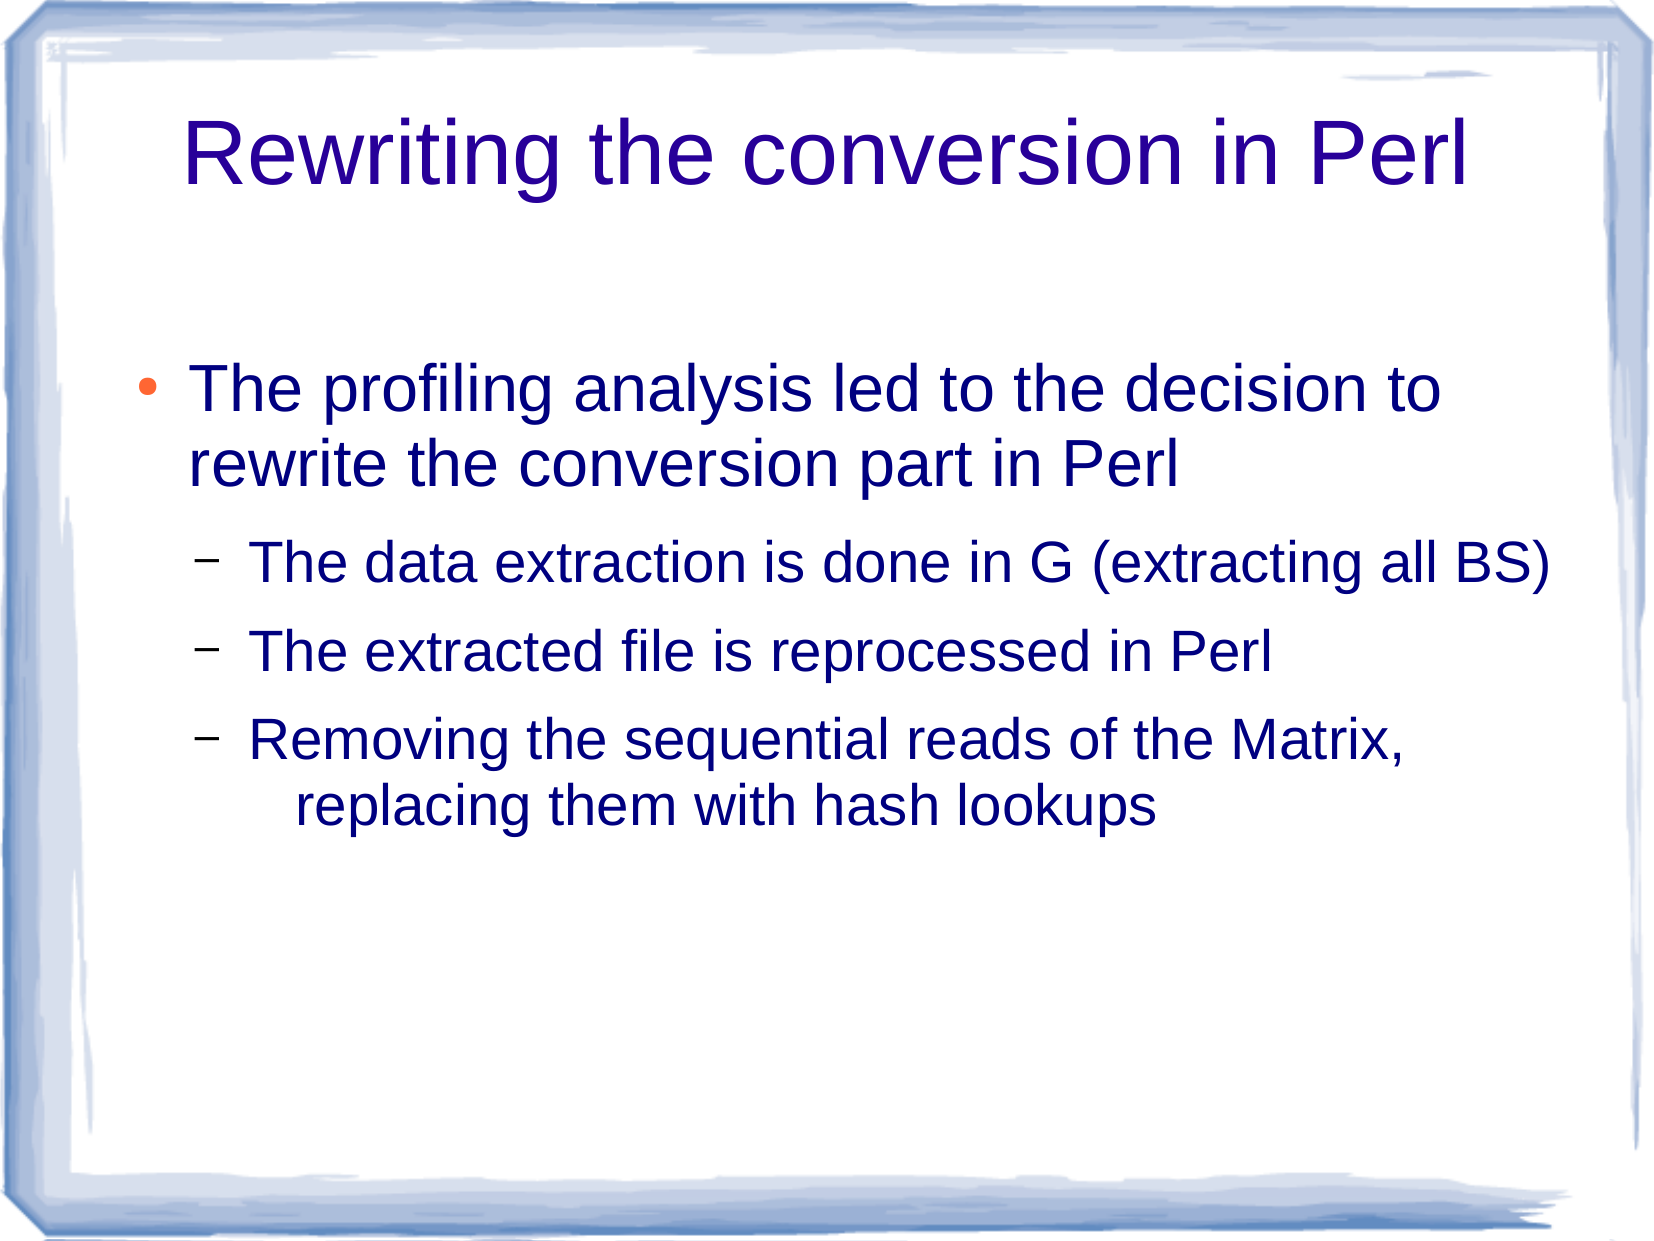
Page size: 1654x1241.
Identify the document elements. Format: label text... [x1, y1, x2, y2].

title Rewriting the conversion in Perl [82, 49, 1571, 257]
list The profiling analysis led to the decision to rewrite the conversion part in Perl The data extraction is done in G (extracting all BS) The extracted file is reprocessed in Perl Removing the sequential reads of the Matrix, replacing them with hash lookups [118, 350, 1571, 969]
picture [0, 0, 1654, 1241]
